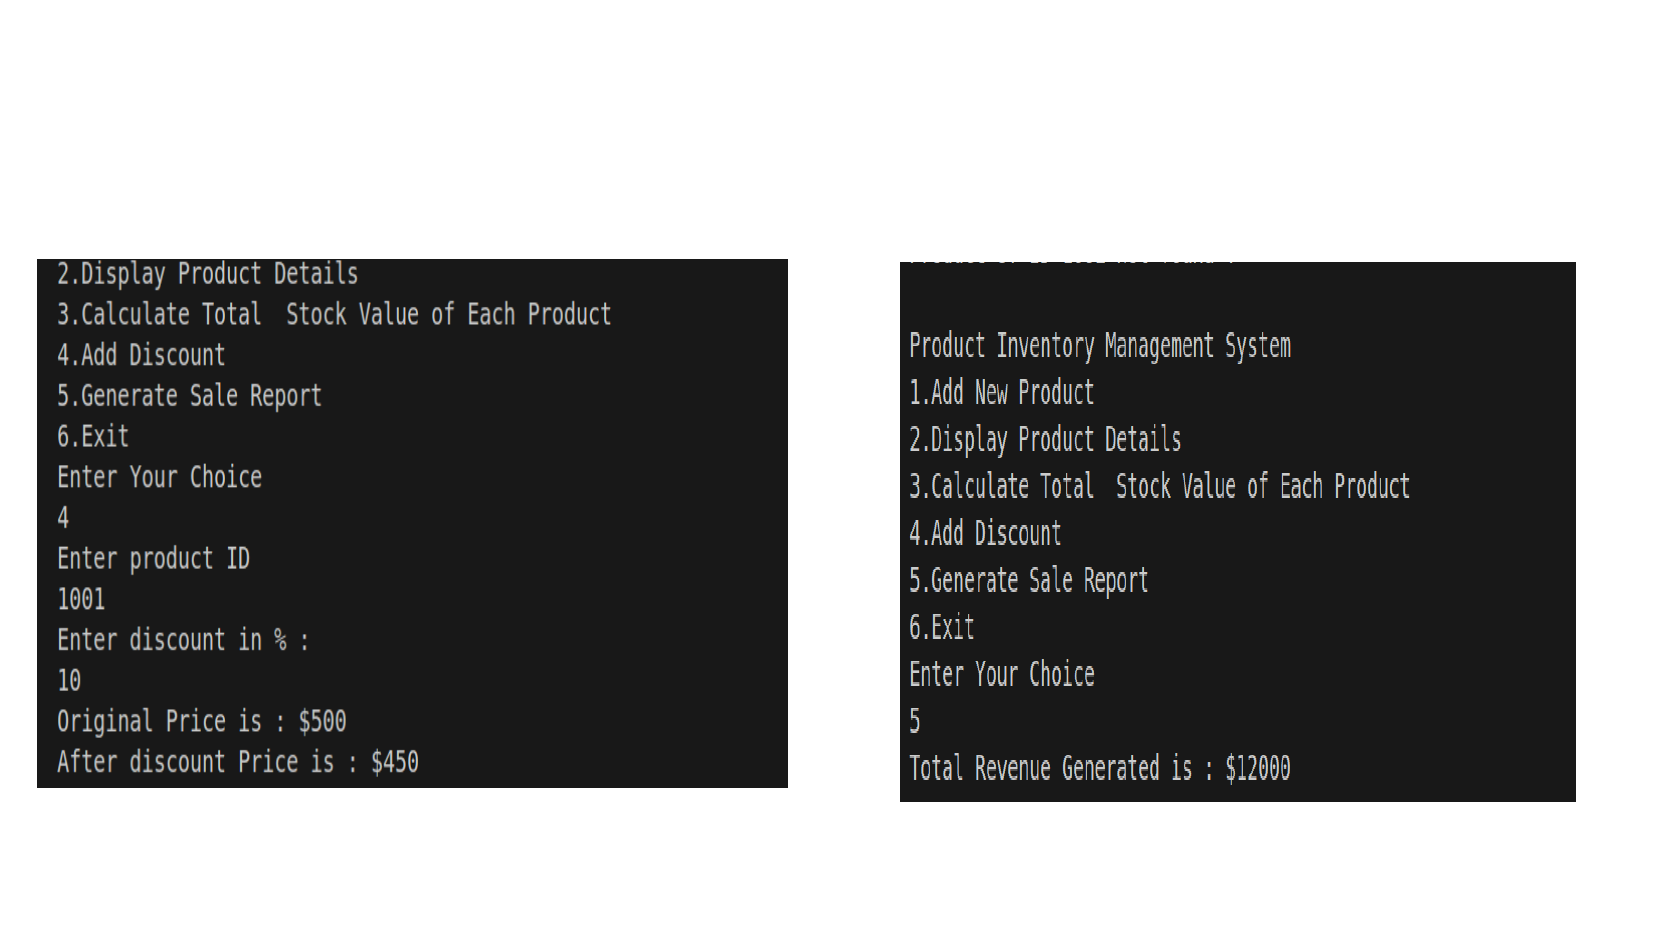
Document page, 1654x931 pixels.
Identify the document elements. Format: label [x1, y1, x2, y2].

picture [900, 262, 1576, 802]
picture [37, 259, 788, 788]
